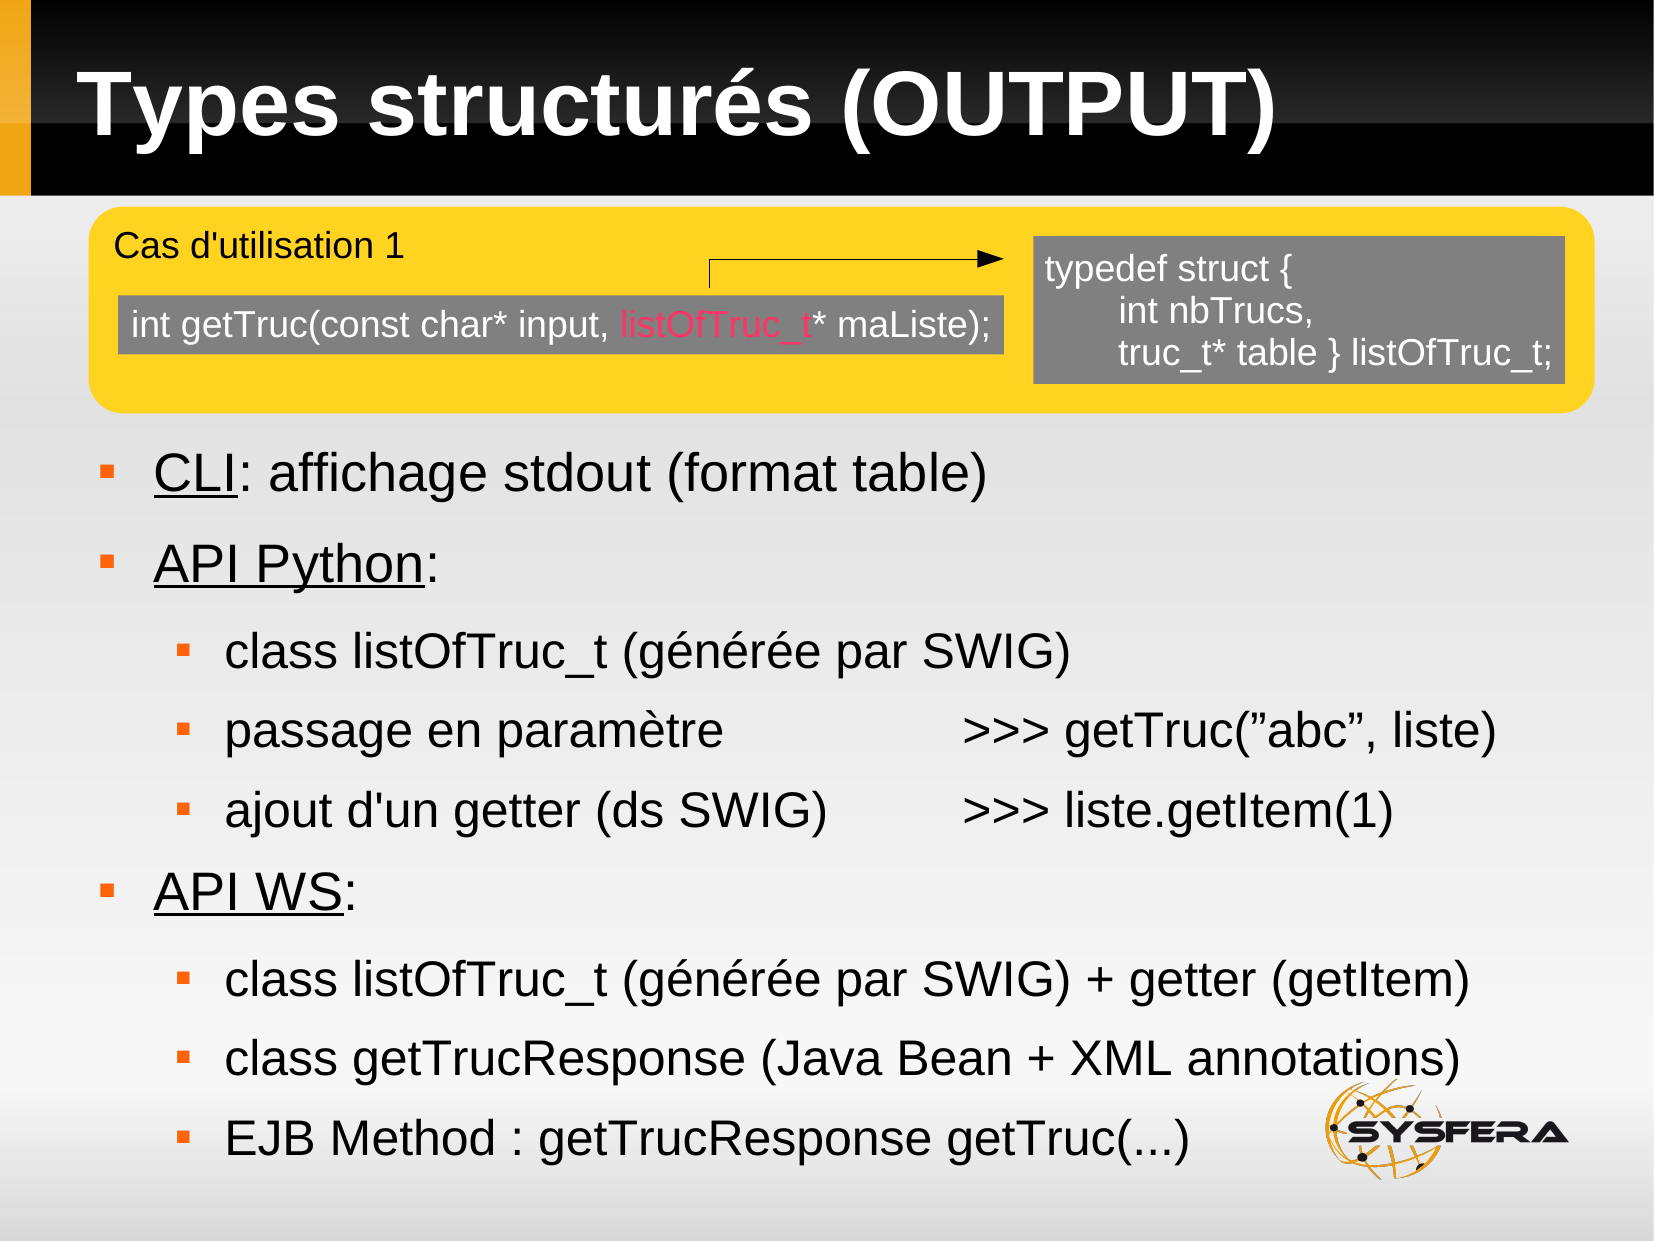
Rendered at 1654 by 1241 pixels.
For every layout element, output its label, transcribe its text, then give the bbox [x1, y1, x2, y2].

list CLI: affichage stdout (format table) API Python: class listOfTruc_t (générée par SWIG) passage en paramètre >>> getTruc(”abc”, liste) ajout d'un getter (ds SWIG) >>> liste.getItem(1) API WS: class listOfTruc_t (générée par SWIG) + getter (getItem) class getTrucResponse (Java Bean + XML annotations) EJB Method : getTrucResponse getTruc(...) [82, 442, 1571, 1166]
picture [0, 0, 1654, 1241]
title Types structurés (OUTPUT) [76, 0, 1565, 208]
text_box Cas d'utilisation 1 [88, 206, 1595, 414]
text_box typedef struct { int nbTrucs, truc_t* table } listOfTruc_t; [1033, 236, 1565, 384]
text_box int getTruc(const char* input, listOfTruc_t* maListe); [118, 295, 1004, 355]
